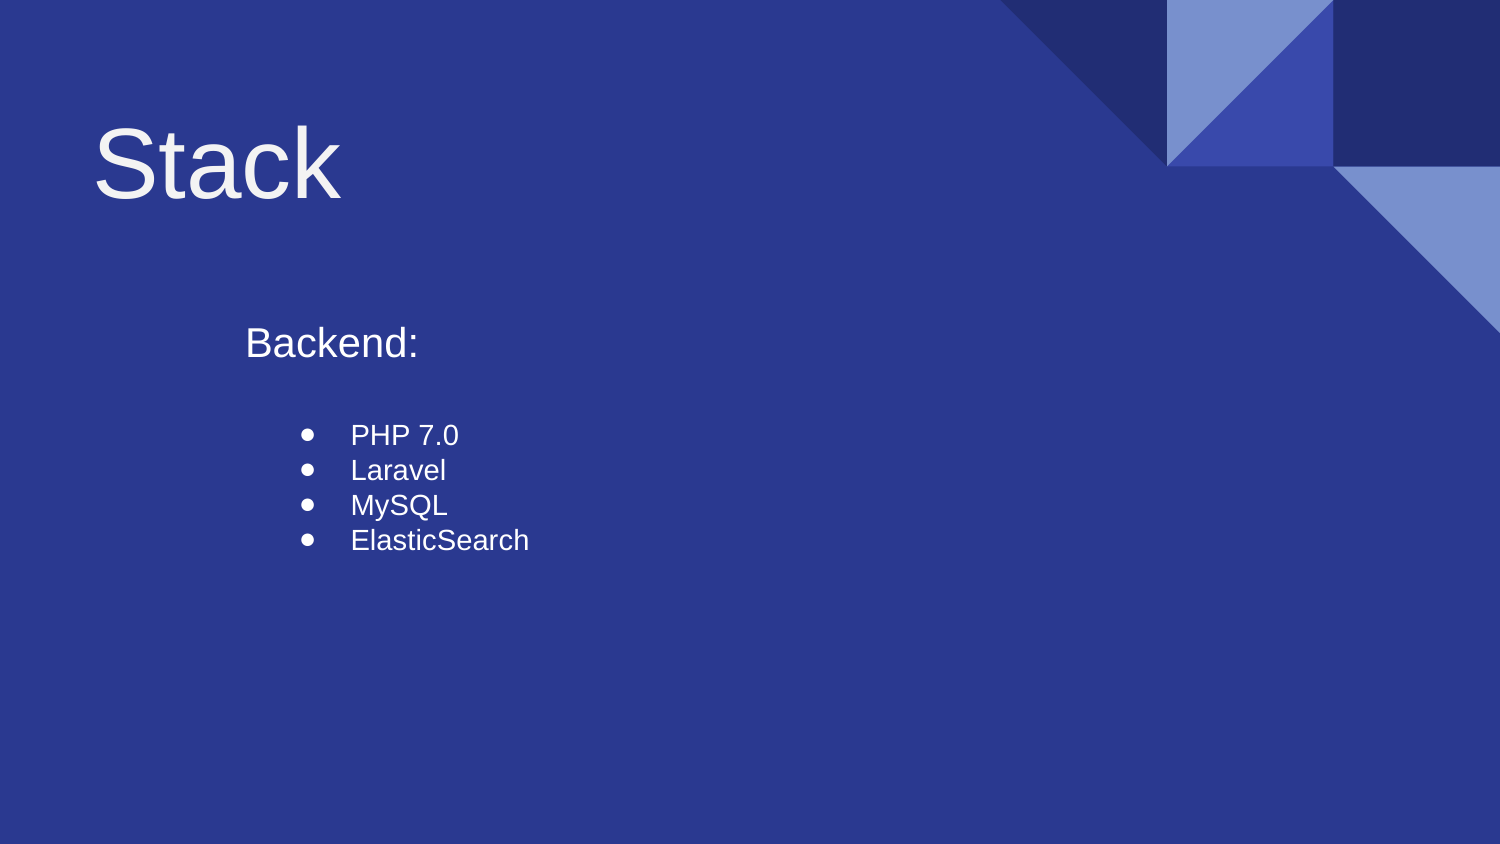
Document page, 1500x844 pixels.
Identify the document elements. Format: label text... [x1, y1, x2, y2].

text_box Stack [77, 83, 753, 210]
text_box PHP 7.0 Laravel MySQL ElasticSearch [260, 401, 811, 590]
text_box Backend: [229, 301, 1273, 568]
